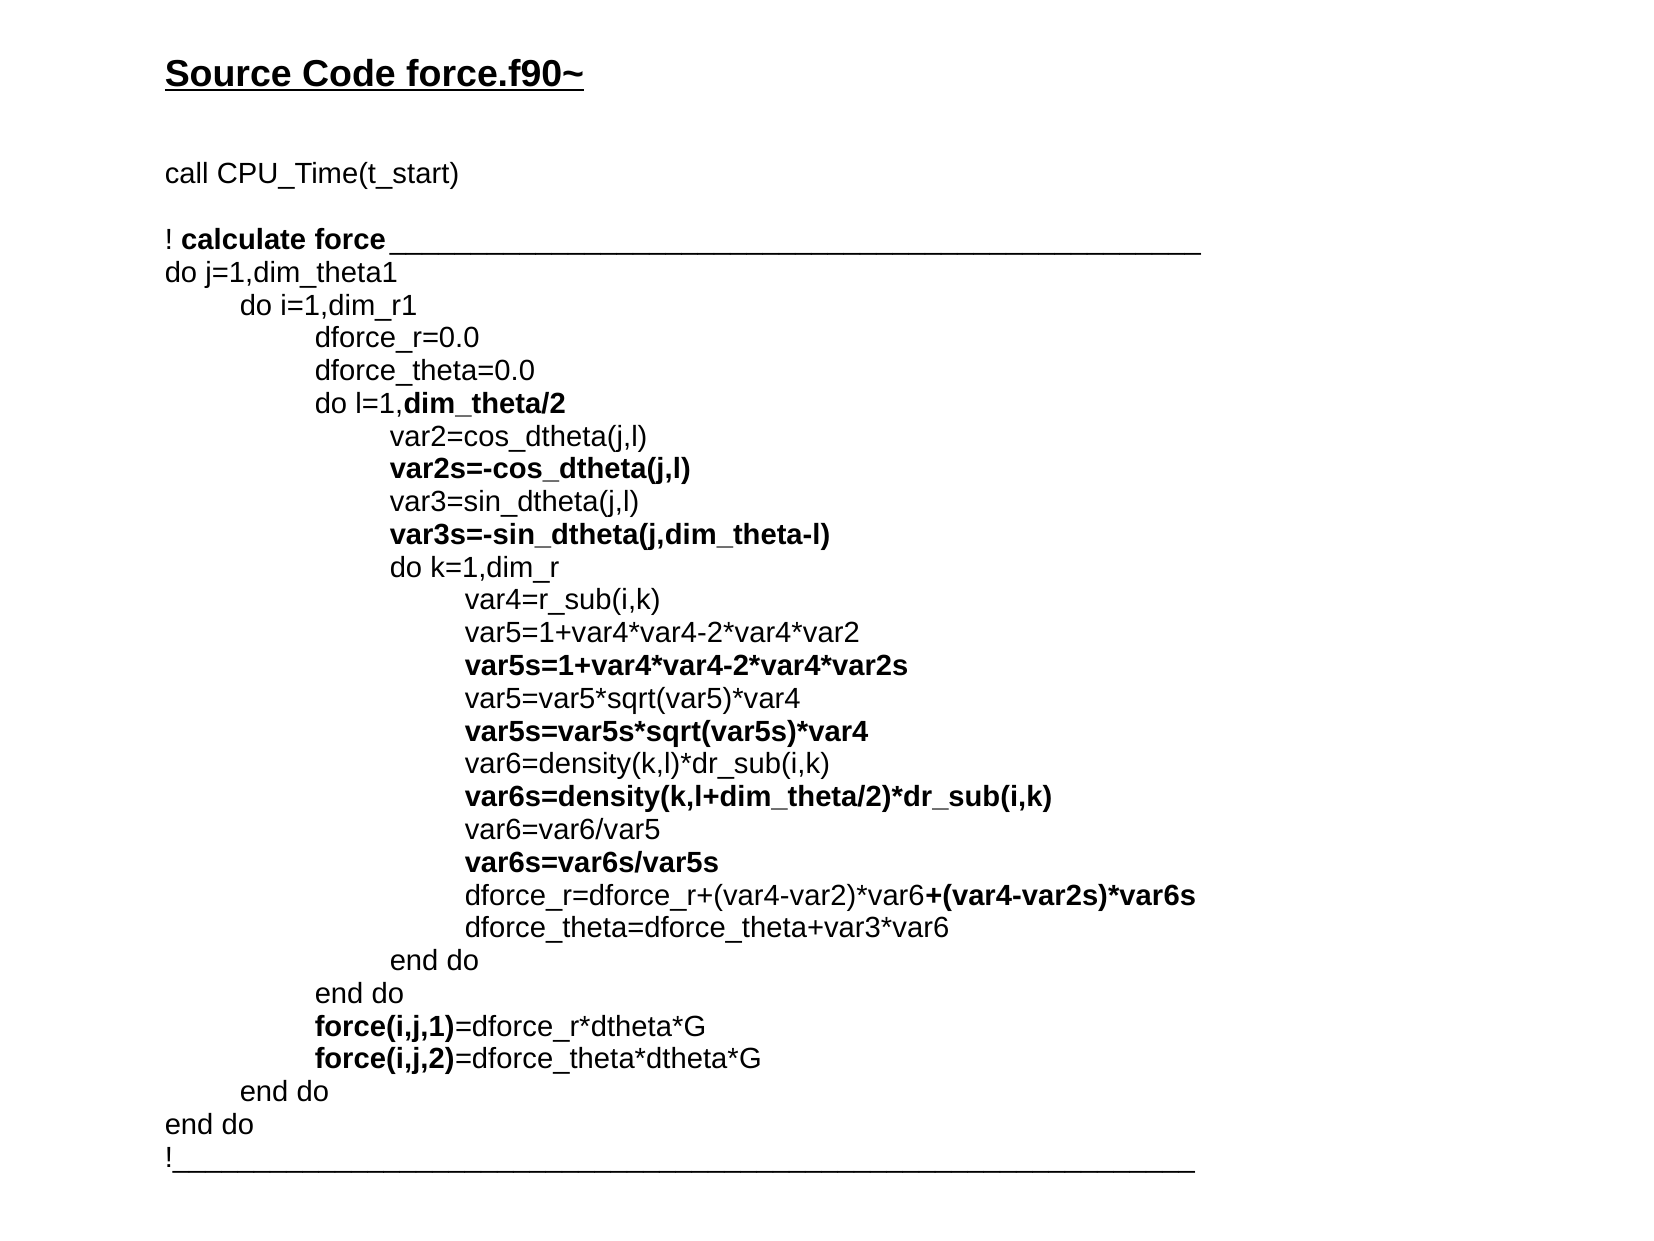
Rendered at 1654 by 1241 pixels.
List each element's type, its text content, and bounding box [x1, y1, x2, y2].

text_box Source Code force.f90~ [150, 45, 1501, 102]
text_box call CPU_Time(t_start) ! calculate force __________________________________________________ do j=1,dim_theta1 do i=1,dim_r1 dforce_r=0.0 dforce_theta=0.0 do l=1,dim_theta/2 var2=cos_dtheta(j,l) var2s=-cos_dtheta(j,l) var3=sin_dtheta(j,l) var3s=-sin_dtheta(j,dim_theta-l) do k=1,dim_r var4=r_sub(i,k) var5=1+var4*var4-2*var4*var2 var5s=1+var4*var4-2*var4*var2s var5=var5*sqrt(var5)*var4 var5s=var5s*sqrt(var5s)*var4 var6=density(k,l)*dr_sub(i,k) var6s=density(k,l+dim_theta/2)*dr_sub(i,k) var6=var6/var5 var6s=var6s/var5s dforce_r=dforce_r+(var4-var2)*var6+(var4-var2s)*var6s dforce_theta=dforce_theta+var3*var6 end do end do force(i,j,1)=dforce_r*dtheta*G force(i,j,2)=dforce_theta*dtheta*G end do end do !_______________________________________________________________ [150, 150, 1501, 1214]
